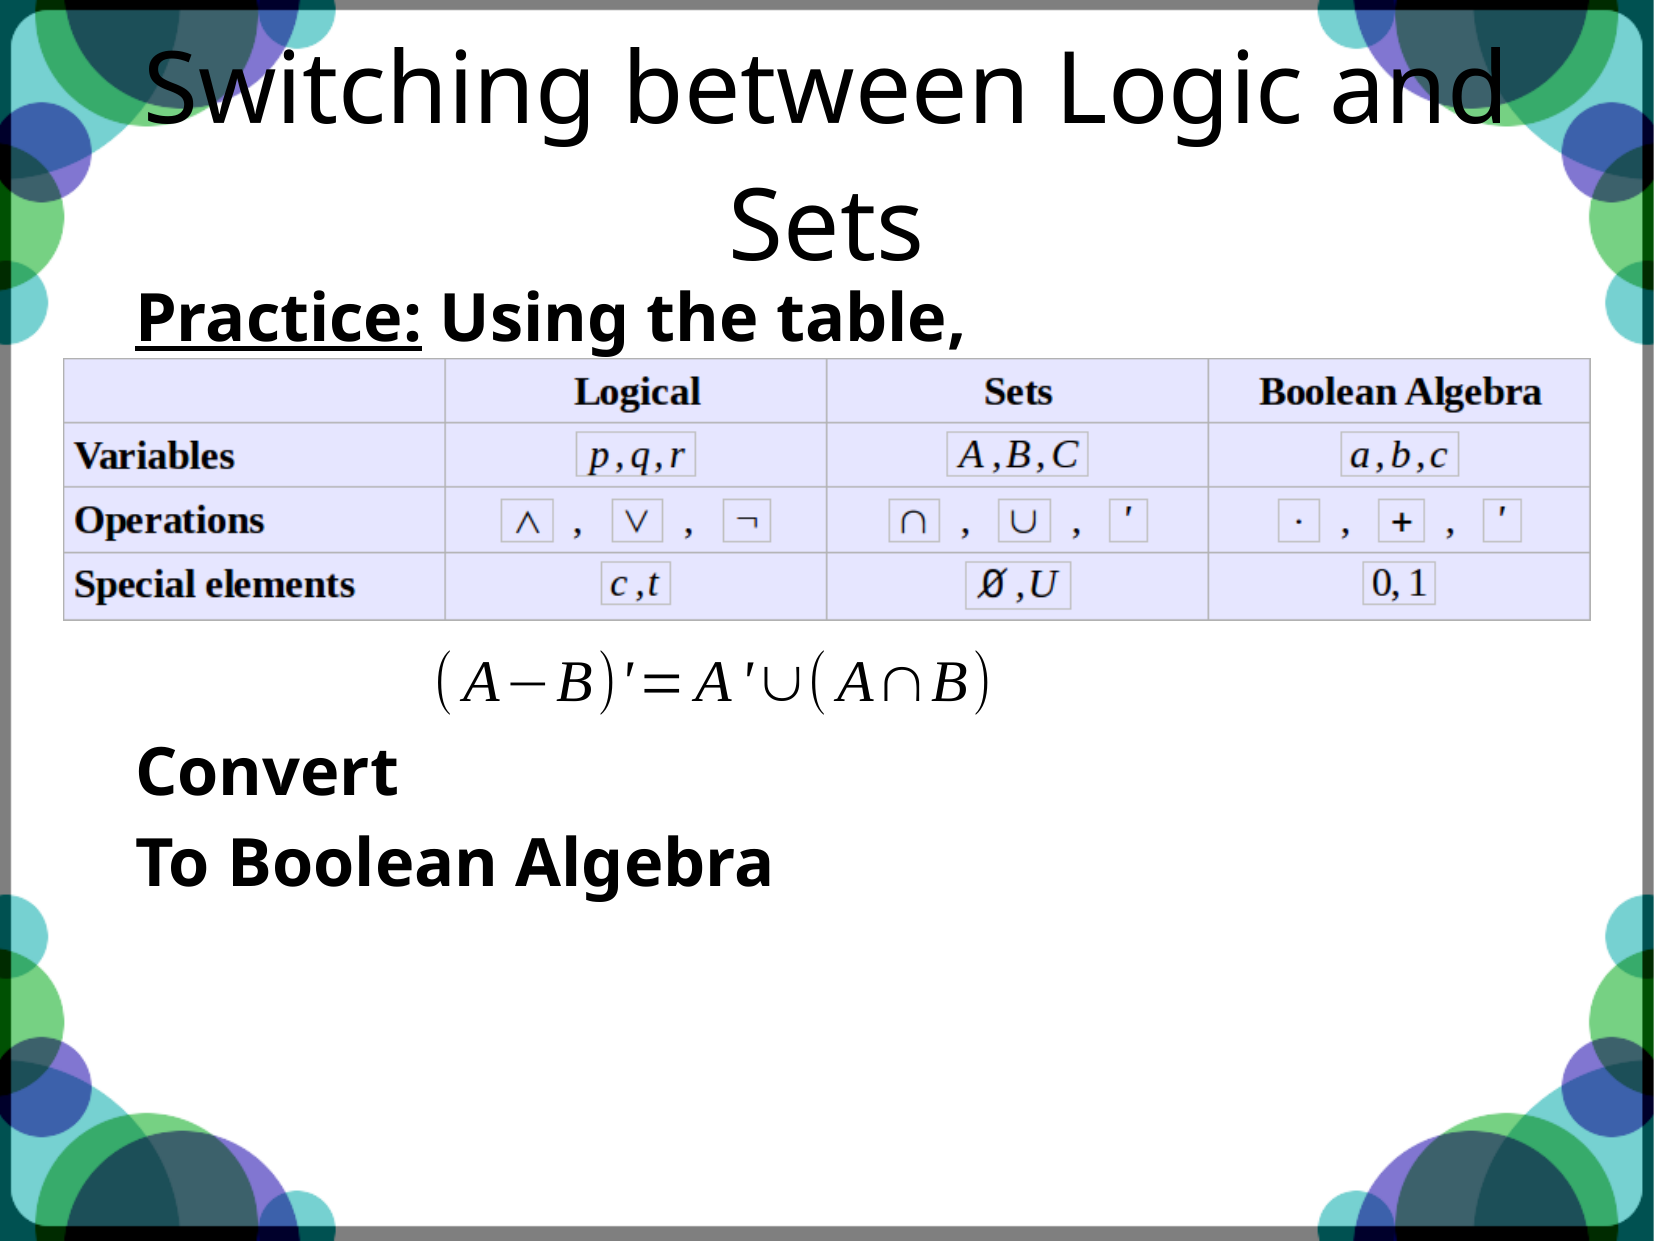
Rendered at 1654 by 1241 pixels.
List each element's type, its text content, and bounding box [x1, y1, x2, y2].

text_box Practice: Using the table, Convert To Boolean Algebra [135, 270, 1531, 358]
picture [0, 0, 1654, 1241]
text_box Practice: Using the table, Convert To Boolean Algebra [135, 621, 1531, 943]
title Switching between Logic and Sets [82, 49, 1571, 257]
chart [418, 645, 1007, 717]
